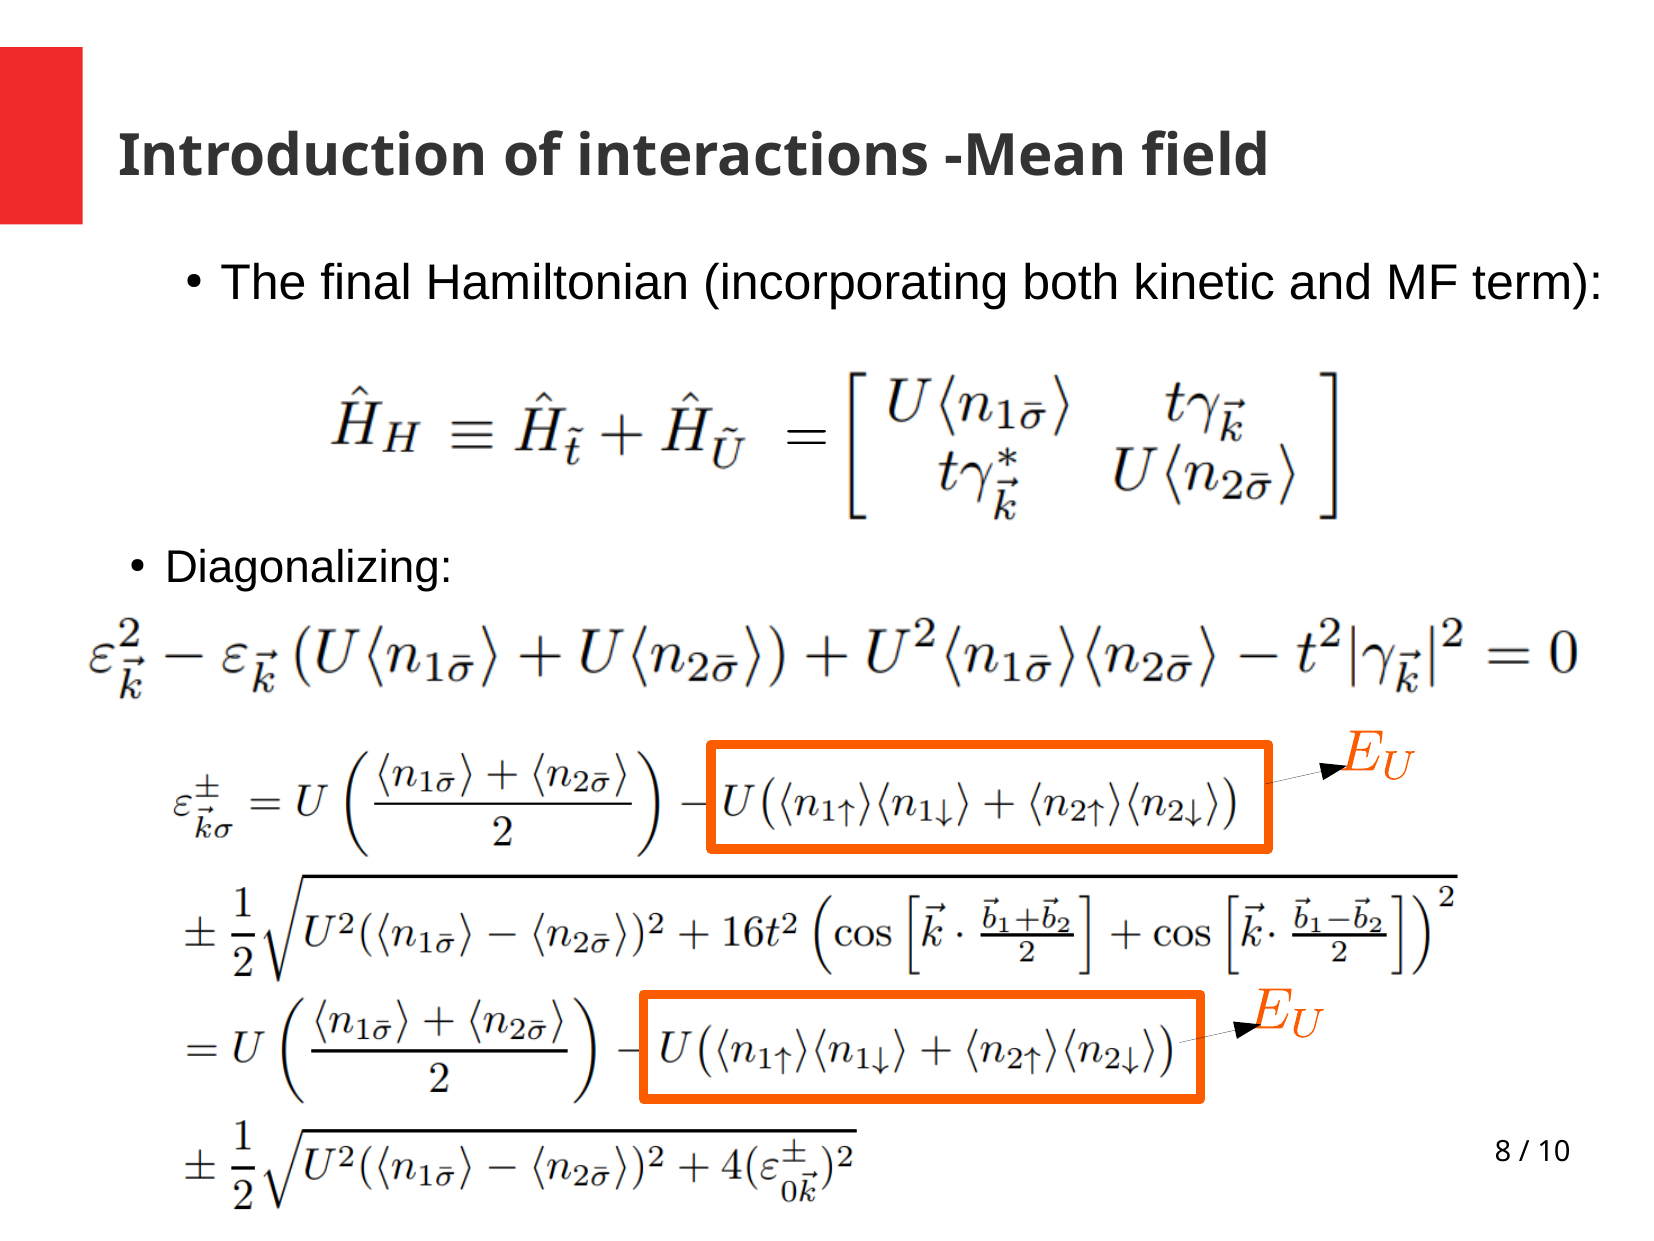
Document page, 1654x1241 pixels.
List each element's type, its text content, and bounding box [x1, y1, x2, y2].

text_box [1246, 988, 1324, 1038]
text_box The final Hamiltonian (incorporating both kinetic and MF term): [170, 246, 1619, 318]
picture [716, 749, 1264, 844]
picture [86, 593, 1591, 719]
picture [165, 734, 1470, 1226]
title Introduction of interactions -Mean field [118, 49, 1571, 257]
picture [325, 370, 760, 482]
picture [799, 358, 1367, 544]
text_box [783, 430, 826, 452]
text_box Diagonalizing: [114, 533, 468, 593]
text_box [1337, 730, 1416, 780]
